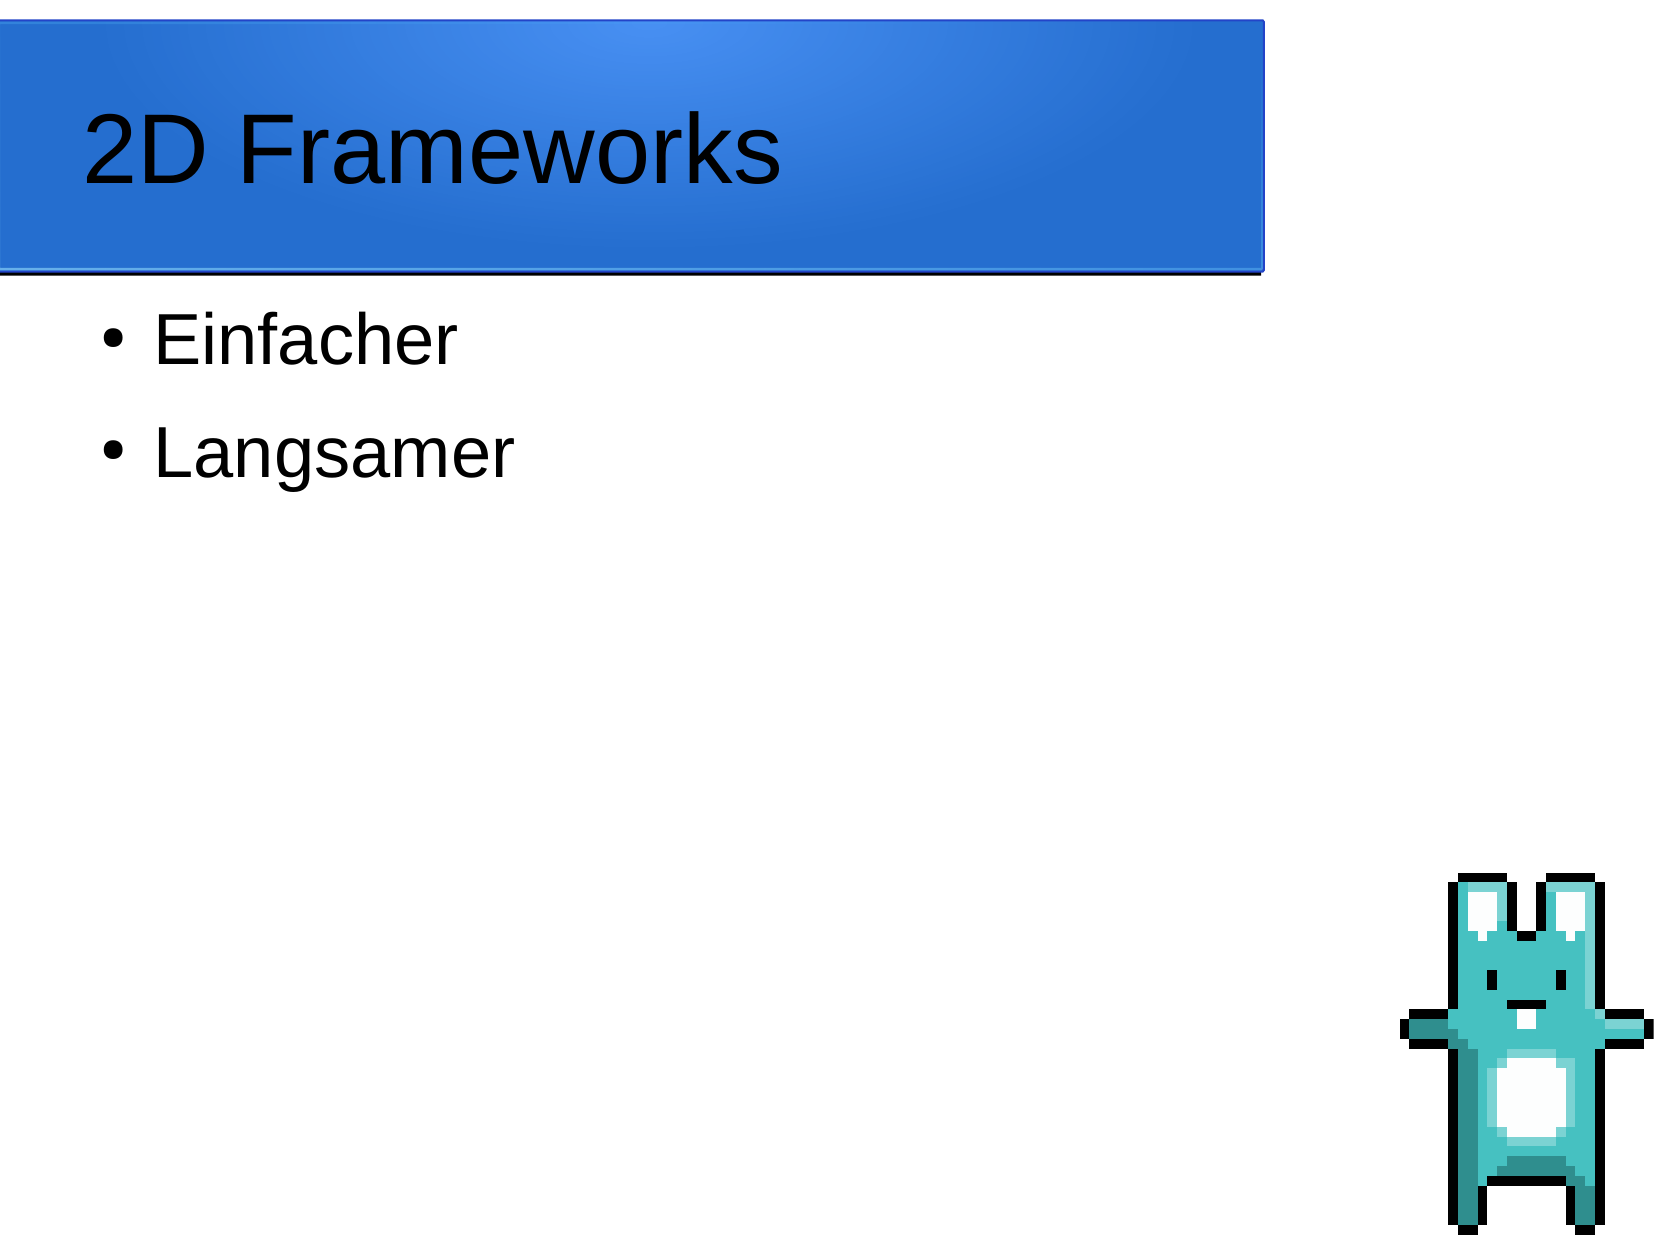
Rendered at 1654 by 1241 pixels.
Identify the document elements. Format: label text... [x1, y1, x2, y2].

picture [1400, 873, 1654, 1235]
list Einfacher Langsamer [82, 299, 1571, 1019]
title 2D Frameworks [82, 47, 1235, 252]
